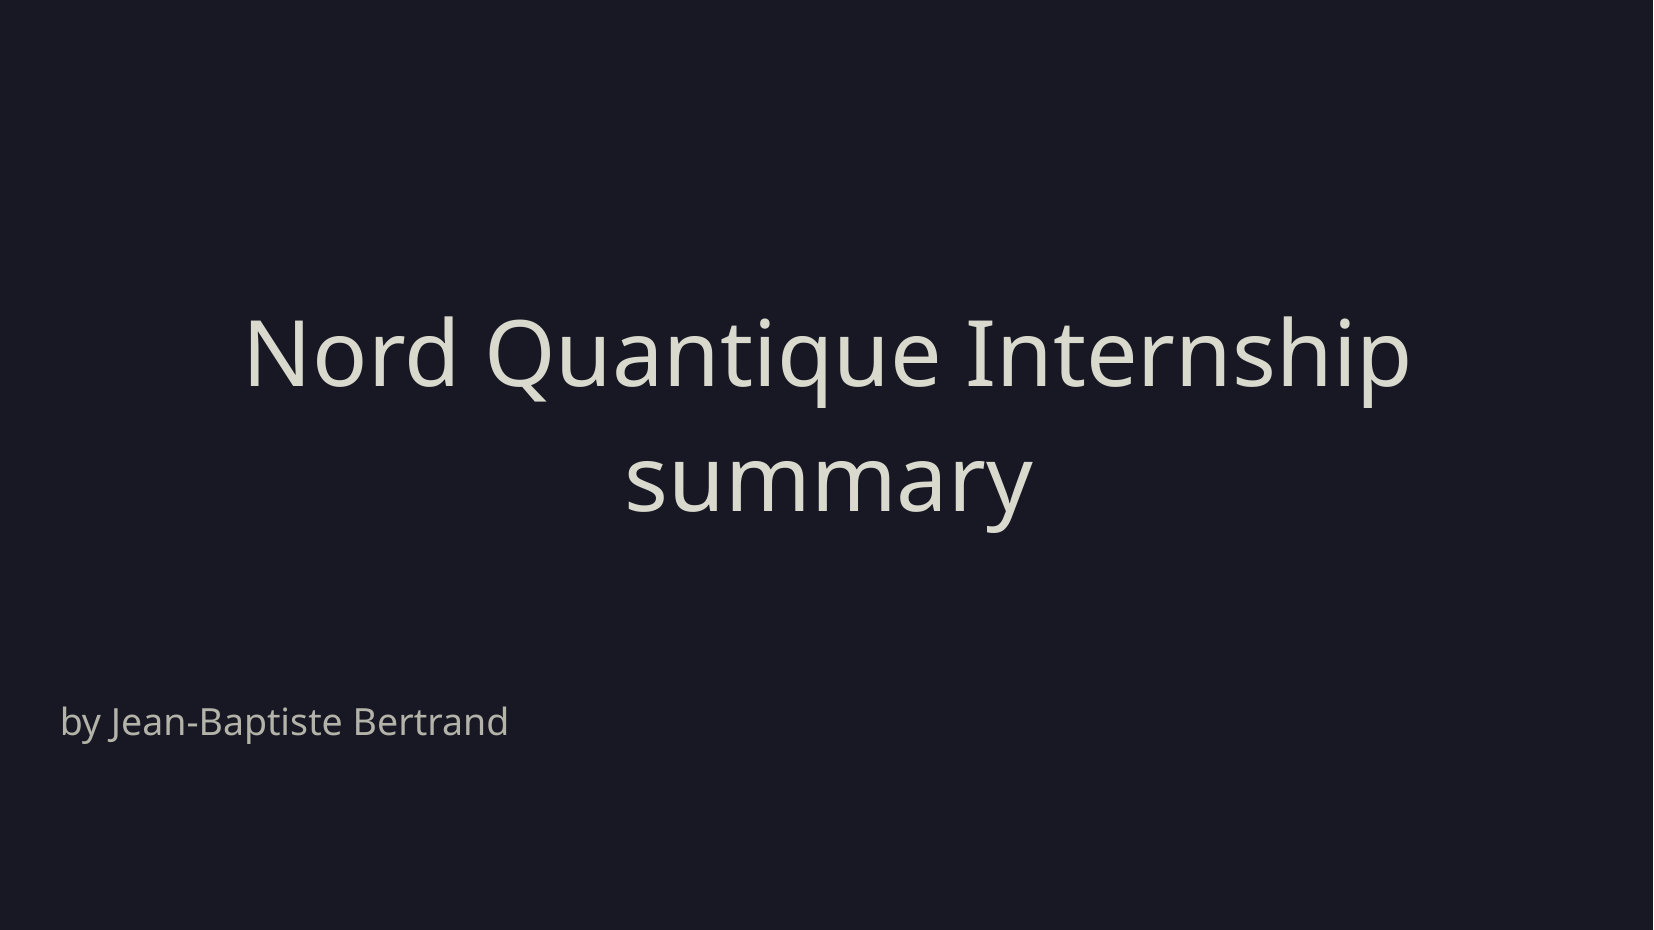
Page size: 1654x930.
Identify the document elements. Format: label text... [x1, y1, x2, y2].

title Nord Quantique Internship summary [85, 243, 1573, 583]
text_box by Jean-Baptiste Bertrand [45, 687, 567, 752]
